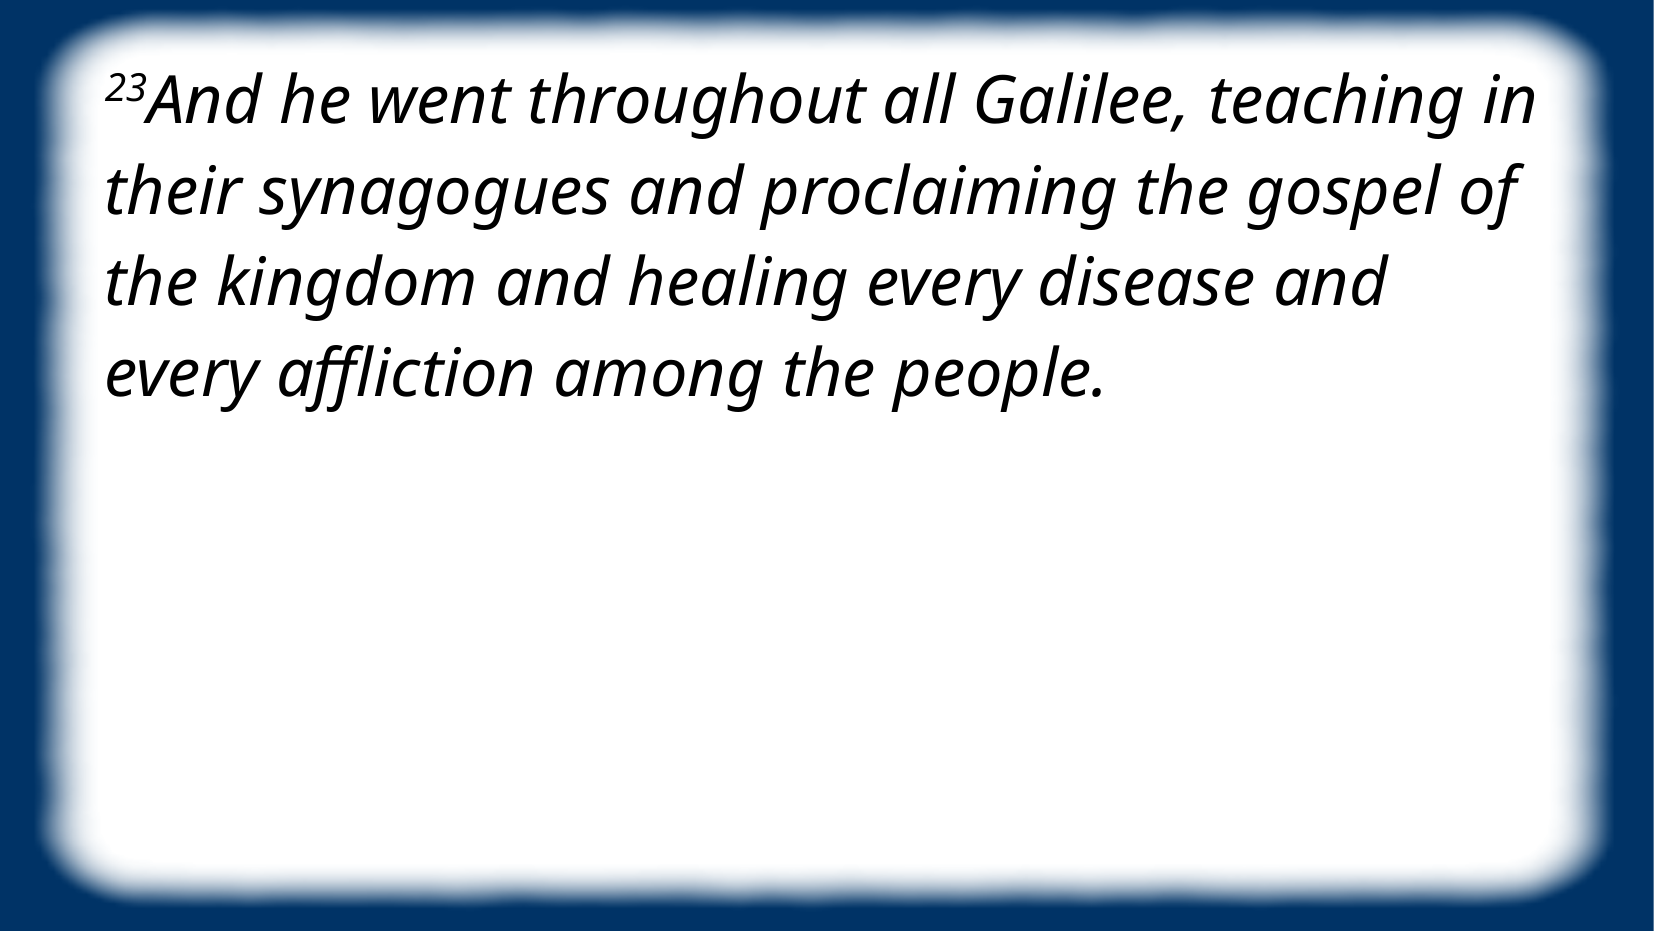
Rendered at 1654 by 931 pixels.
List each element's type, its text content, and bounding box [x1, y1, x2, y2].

text_box 23And he went throughout all Galilee, teaching in their synagogues and proclaiming the gospel of the kingdom and healing every disease and every affliction among the people. [90, 45, 1576, 436]
picture [0, 0, 1654, 931]
